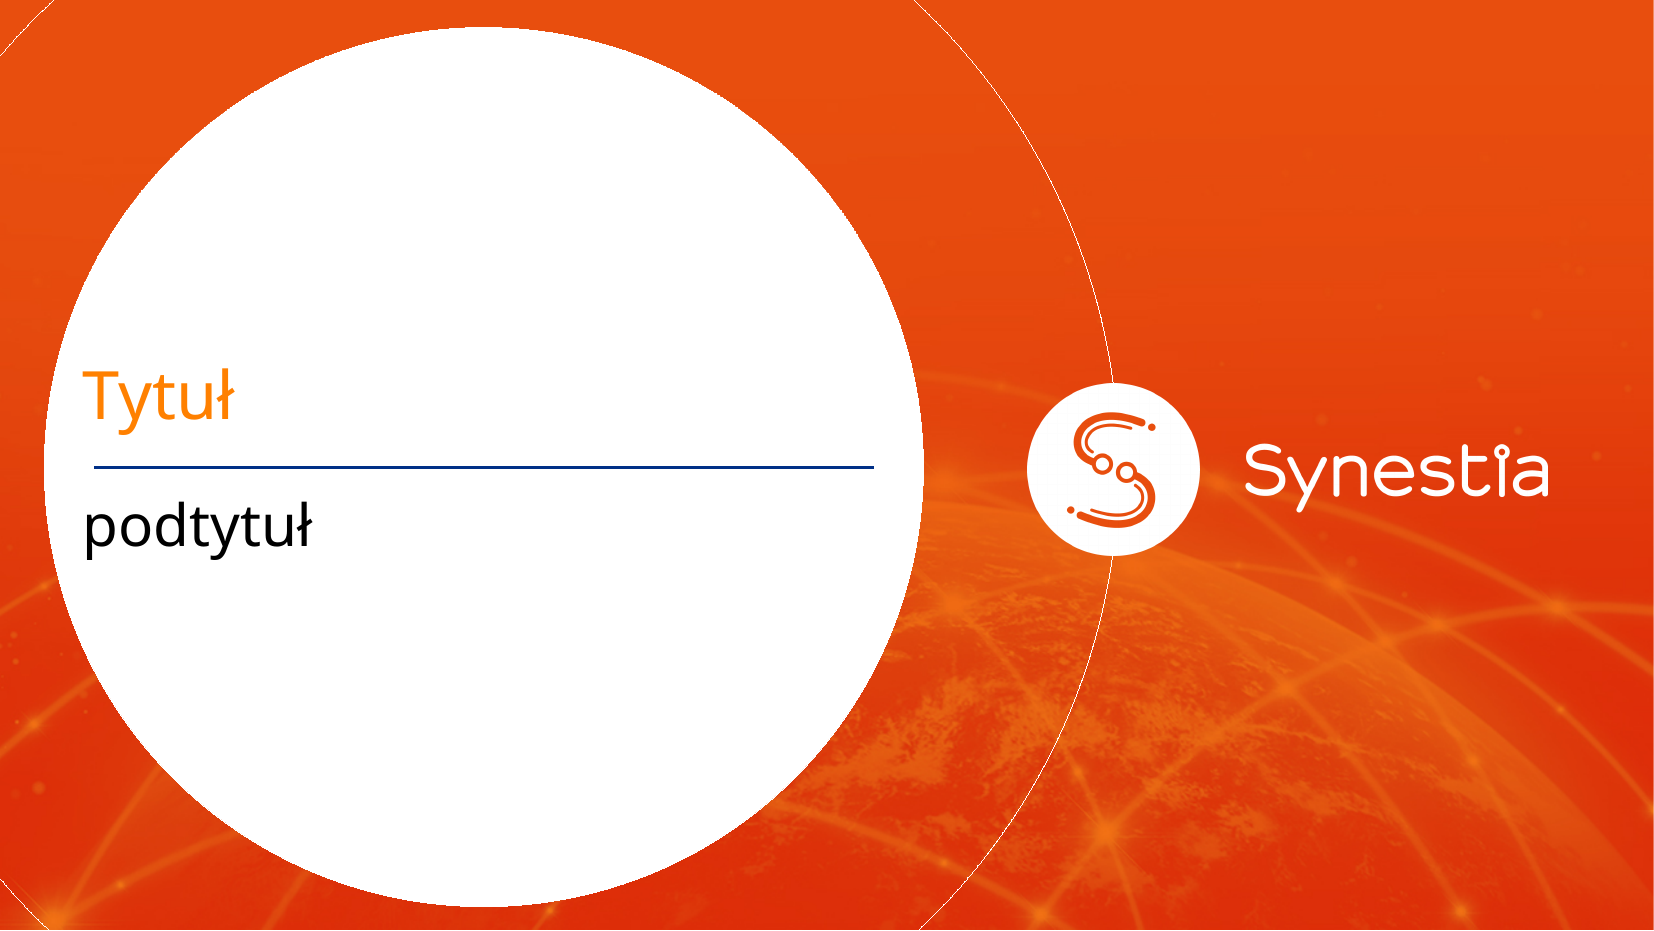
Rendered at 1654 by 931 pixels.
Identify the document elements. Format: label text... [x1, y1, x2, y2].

list podtytuł [82, 484, 875, 758]
picture [0, 0, 1654, 930]
title Tytuł [82, 283, 875, 439]
